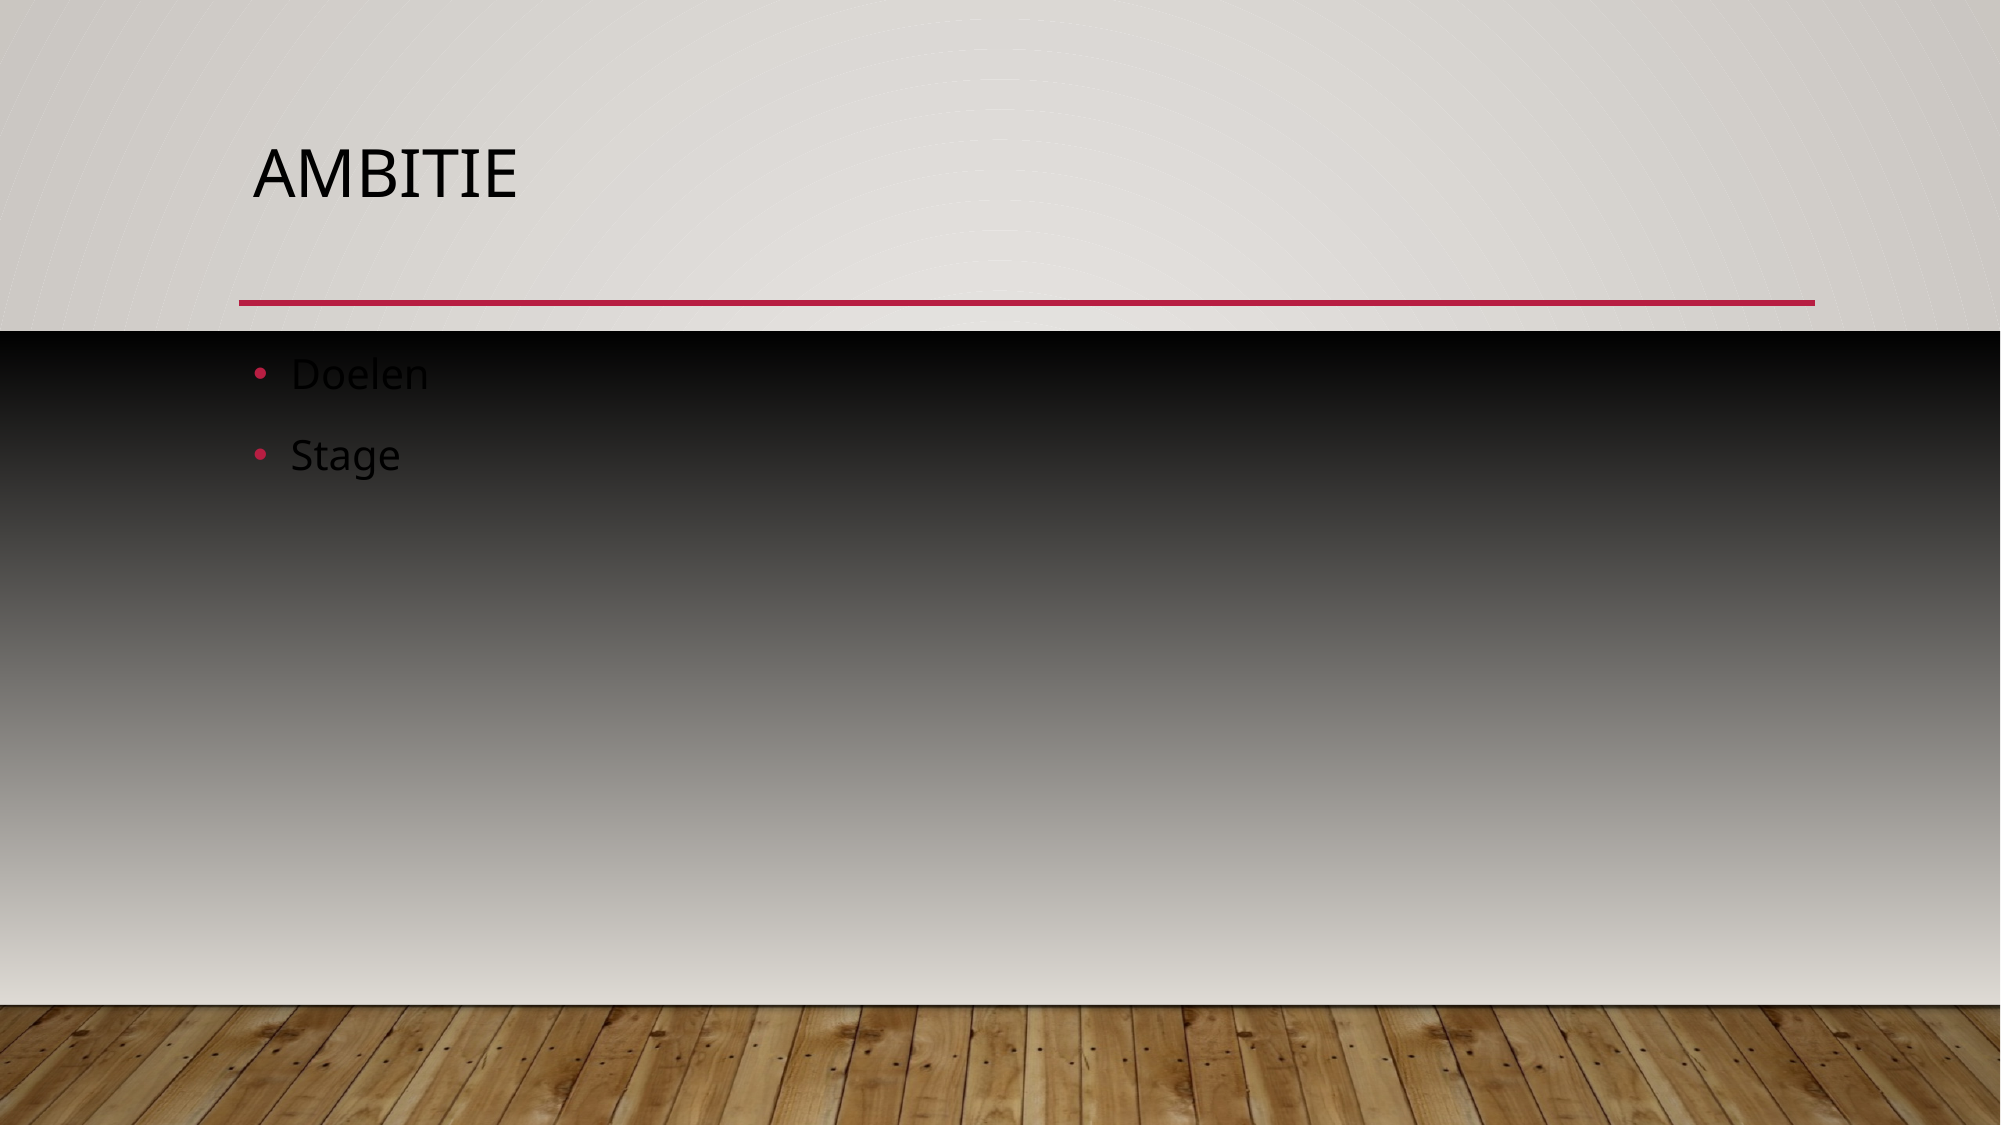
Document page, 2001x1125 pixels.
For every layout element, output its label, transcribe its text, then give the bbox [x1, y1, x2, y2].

title Ambitie [238, 131, 1814, 305]
list Doelen Stage [238, 330, 1814, 897]
